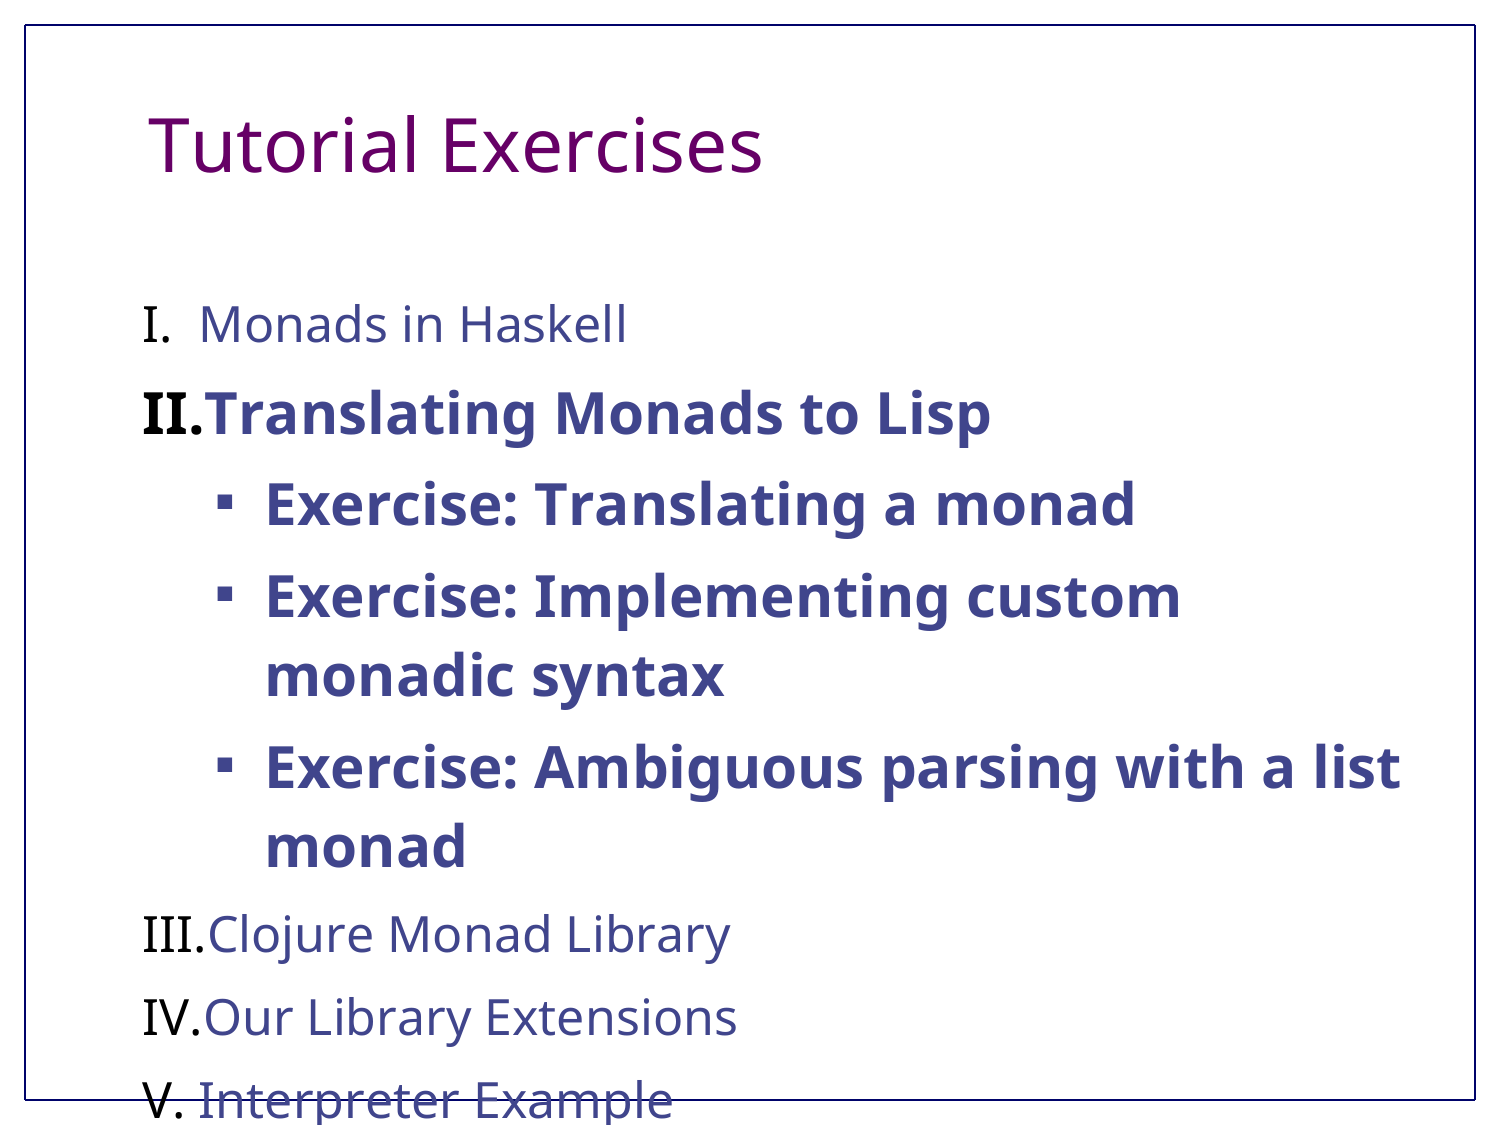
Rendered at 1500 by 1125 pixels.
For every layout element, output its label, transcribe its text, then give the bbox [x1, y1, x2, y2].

list Monads in Haskell Translating Monads to Lisp Exercise: Translating a monad Exercise: Implementing custom monadic syntax Exercise: Ambiguous parsing with a list monad Clojure Monad Library Our Library Extensions Interpreter Example [142, 289, 1418, 1053]
title Tutorial Exercises [148, 49, 1386, 238]
